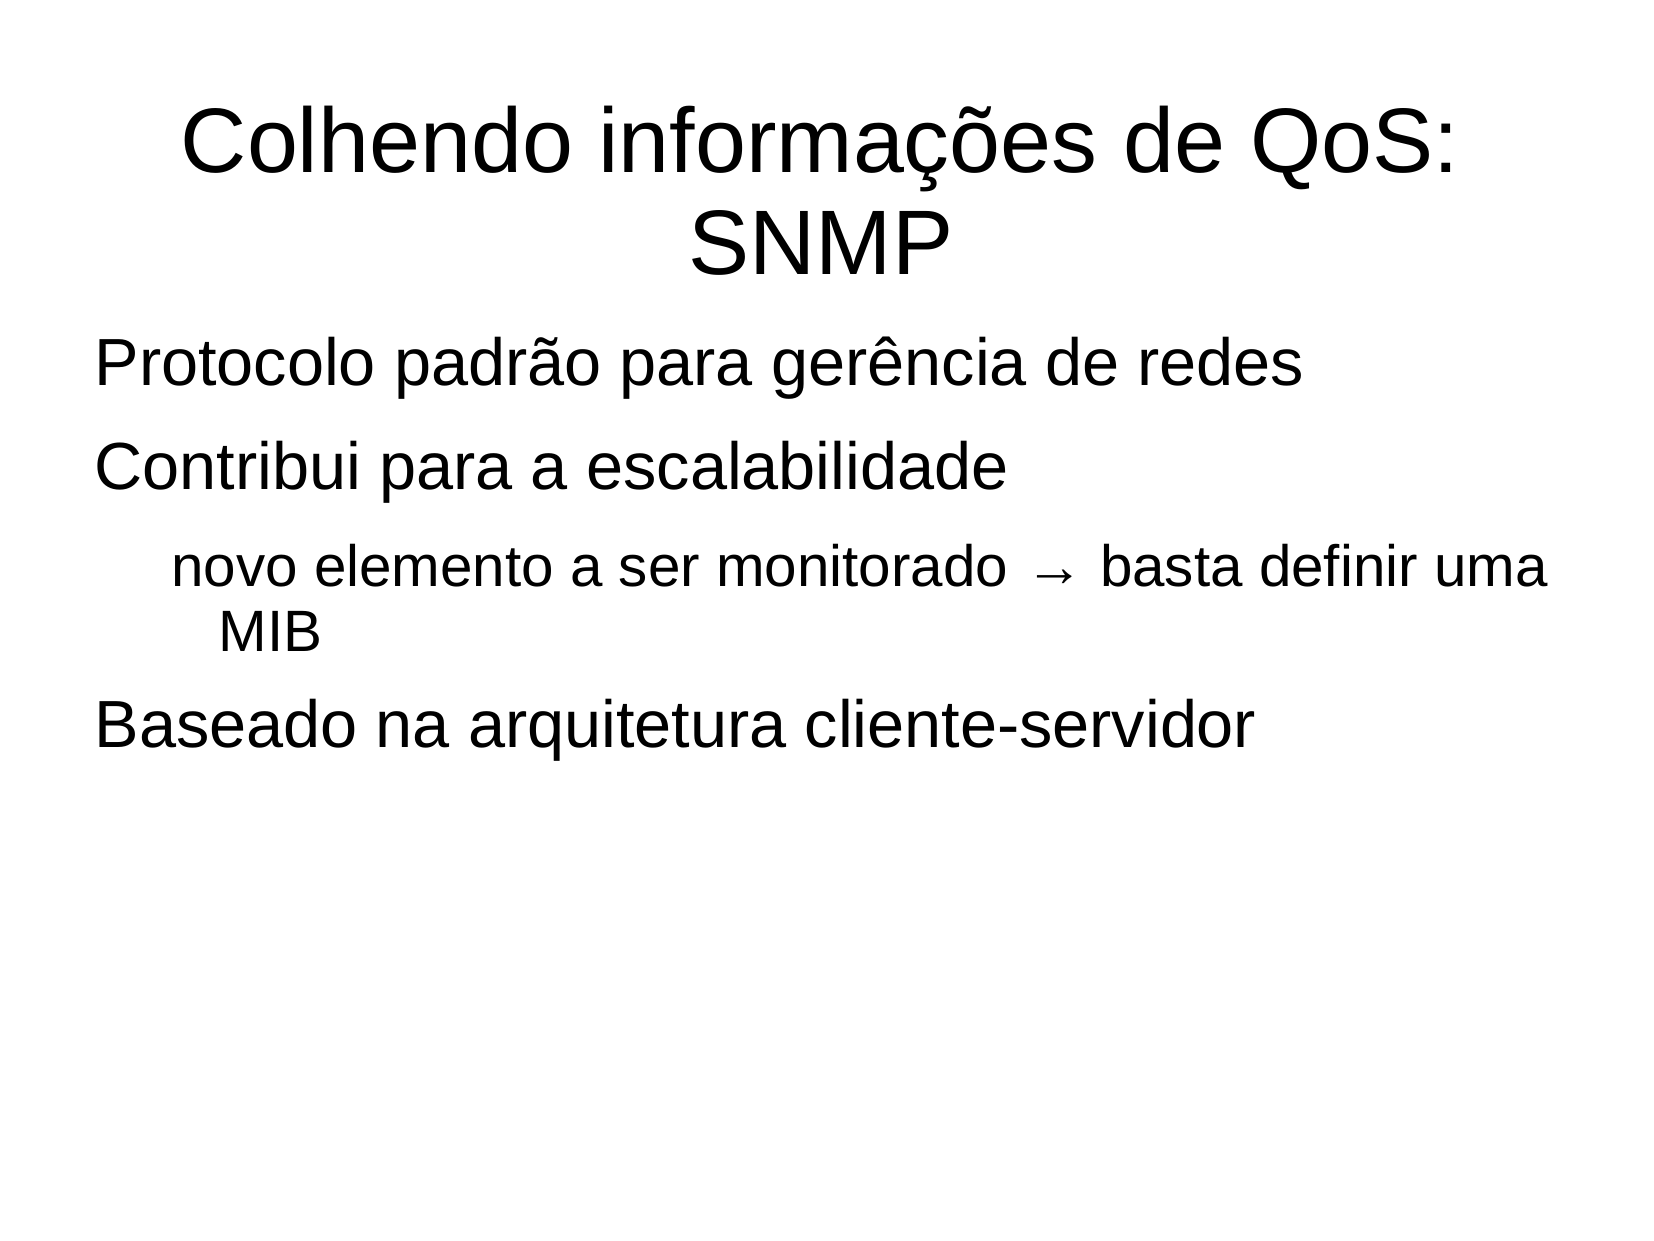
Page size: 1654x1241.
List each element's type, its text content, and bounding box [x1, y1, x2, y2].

list Protocolo padrão para gerência de redes Contribui para a escalabilidade novo elemento a ser monitorado → basta definir uma MIB Baseado na arquitetura cliente-servidor [76, 324, 1565, 1129]
title Colhendo informações de QoS: SNMP [76, 88, 1565, 296]
